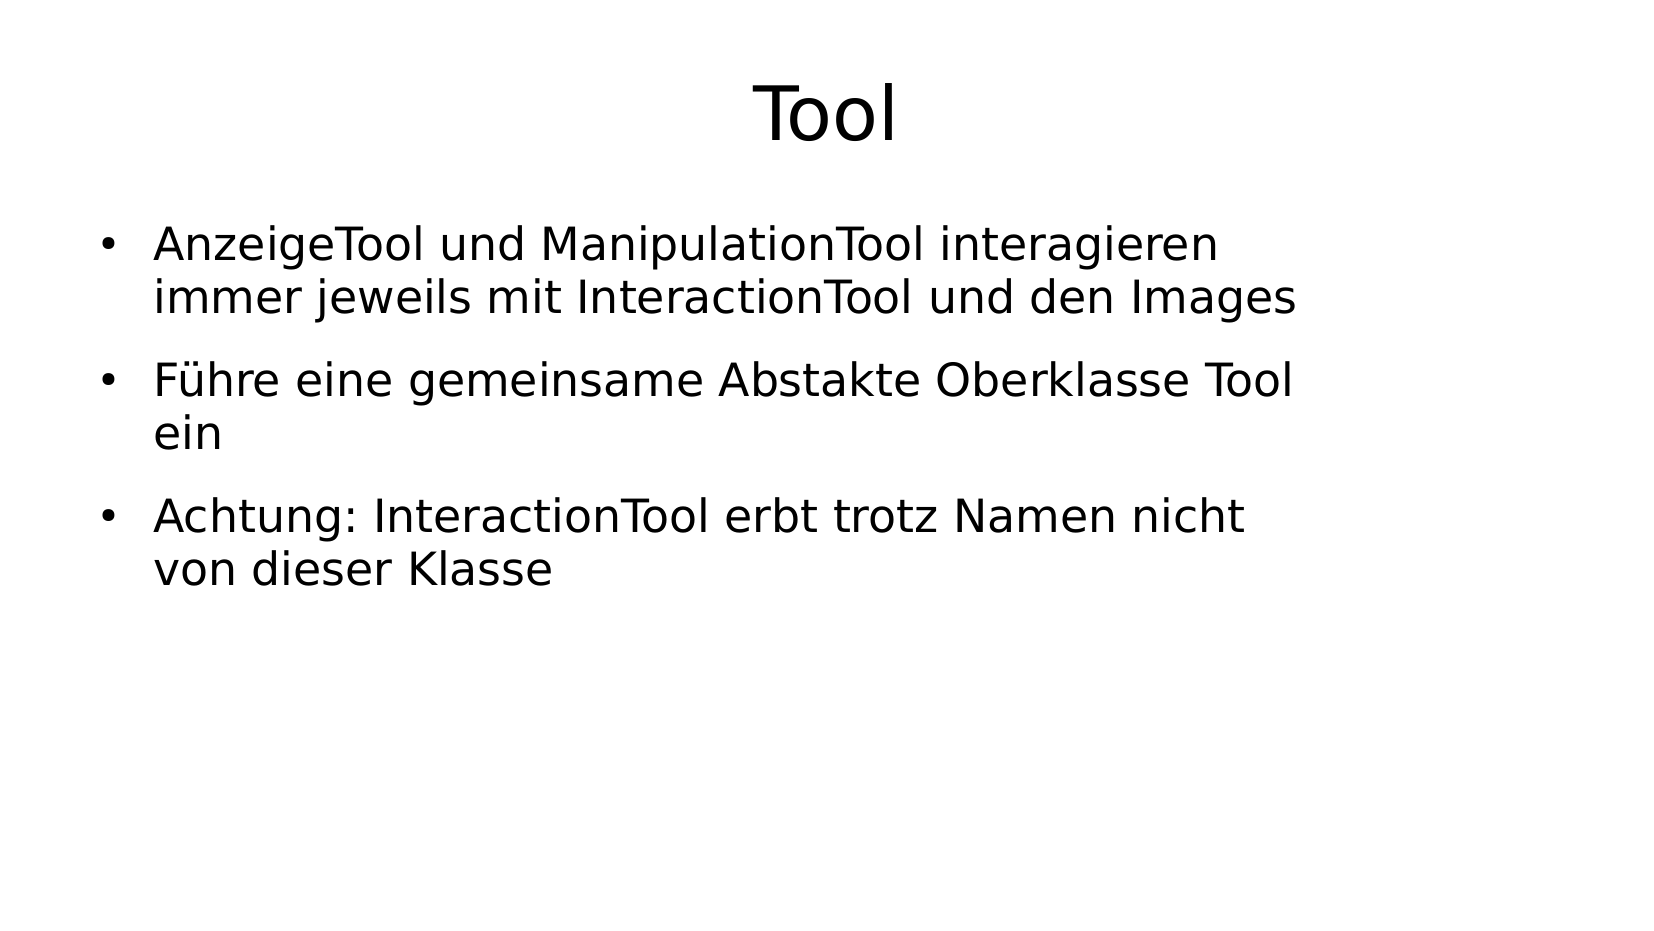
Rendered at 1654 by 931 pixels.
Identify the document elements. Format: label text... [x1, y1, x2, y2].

title Tool [82, 37, 1571, 193]
list AnzeigeTool und ManipulationTool interagieren immer jeweils mit InteractionTool und den Images Führe eine gemeinsame Abstakte Oberklasse Tool ein Achtung: InteractionTool erbt trotz Namen nicht von dieser Klasse [82, 217, 1306, 811]
